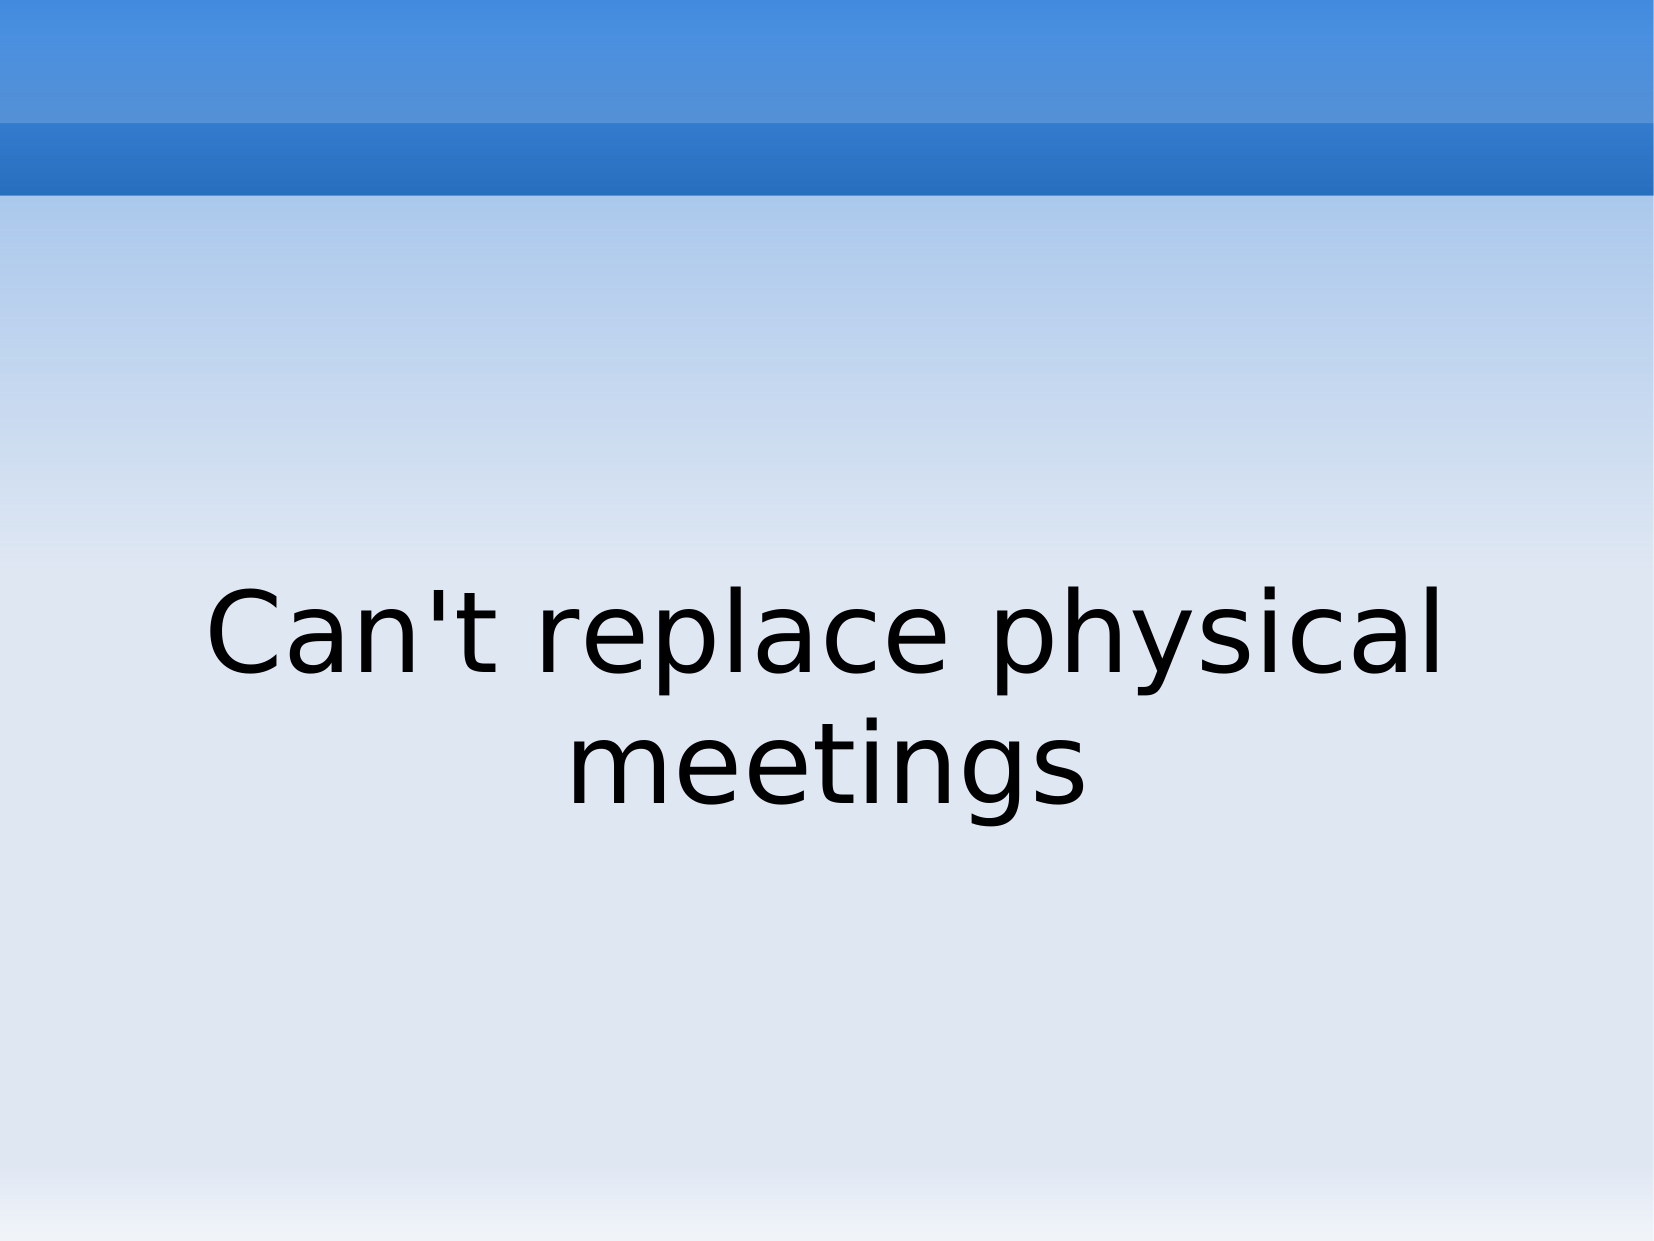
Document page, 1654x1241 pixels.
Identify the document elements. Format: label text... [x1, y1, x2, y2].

picture [0, 0, 1654, 1241]
subtitle Can't replace physical meetings [82, 297, 1571, 1102]
